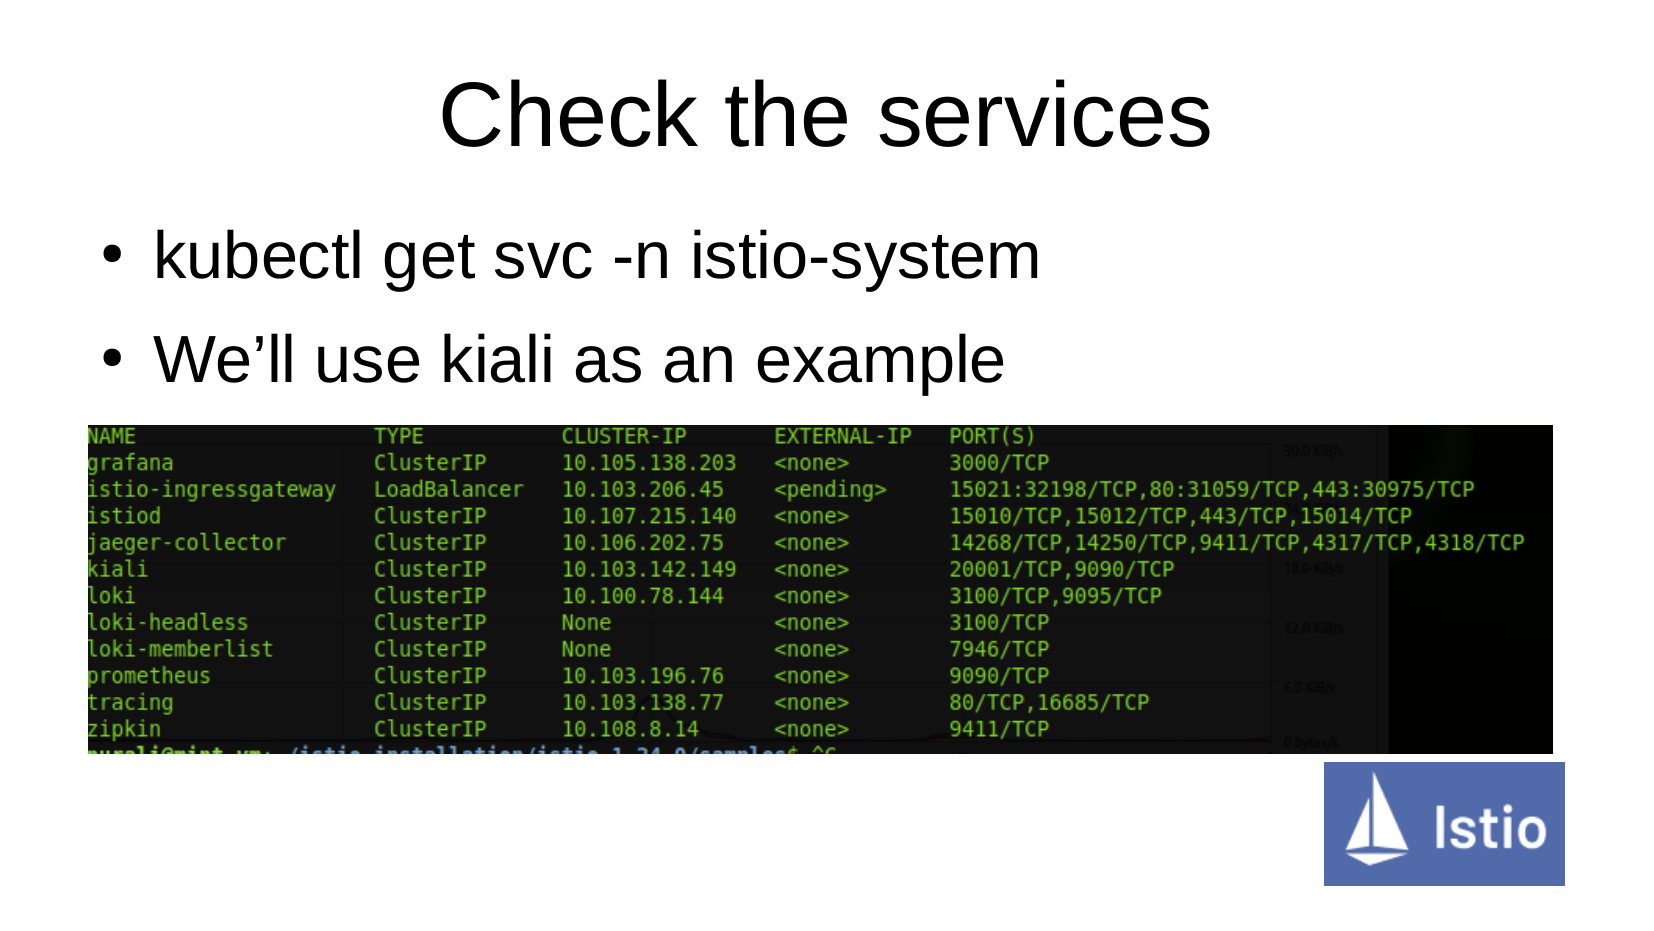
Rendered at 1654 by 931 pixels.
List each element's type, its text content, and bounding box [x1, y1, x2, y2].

list kubectl get svc -n istio-system We’ll use kiali as an example [82, 217, 1571, 758]
picture [88, 425, 1553, 754]
title Check the services [82, 37, 1571, 193]
picture [1324, 762, 1565, 886]
